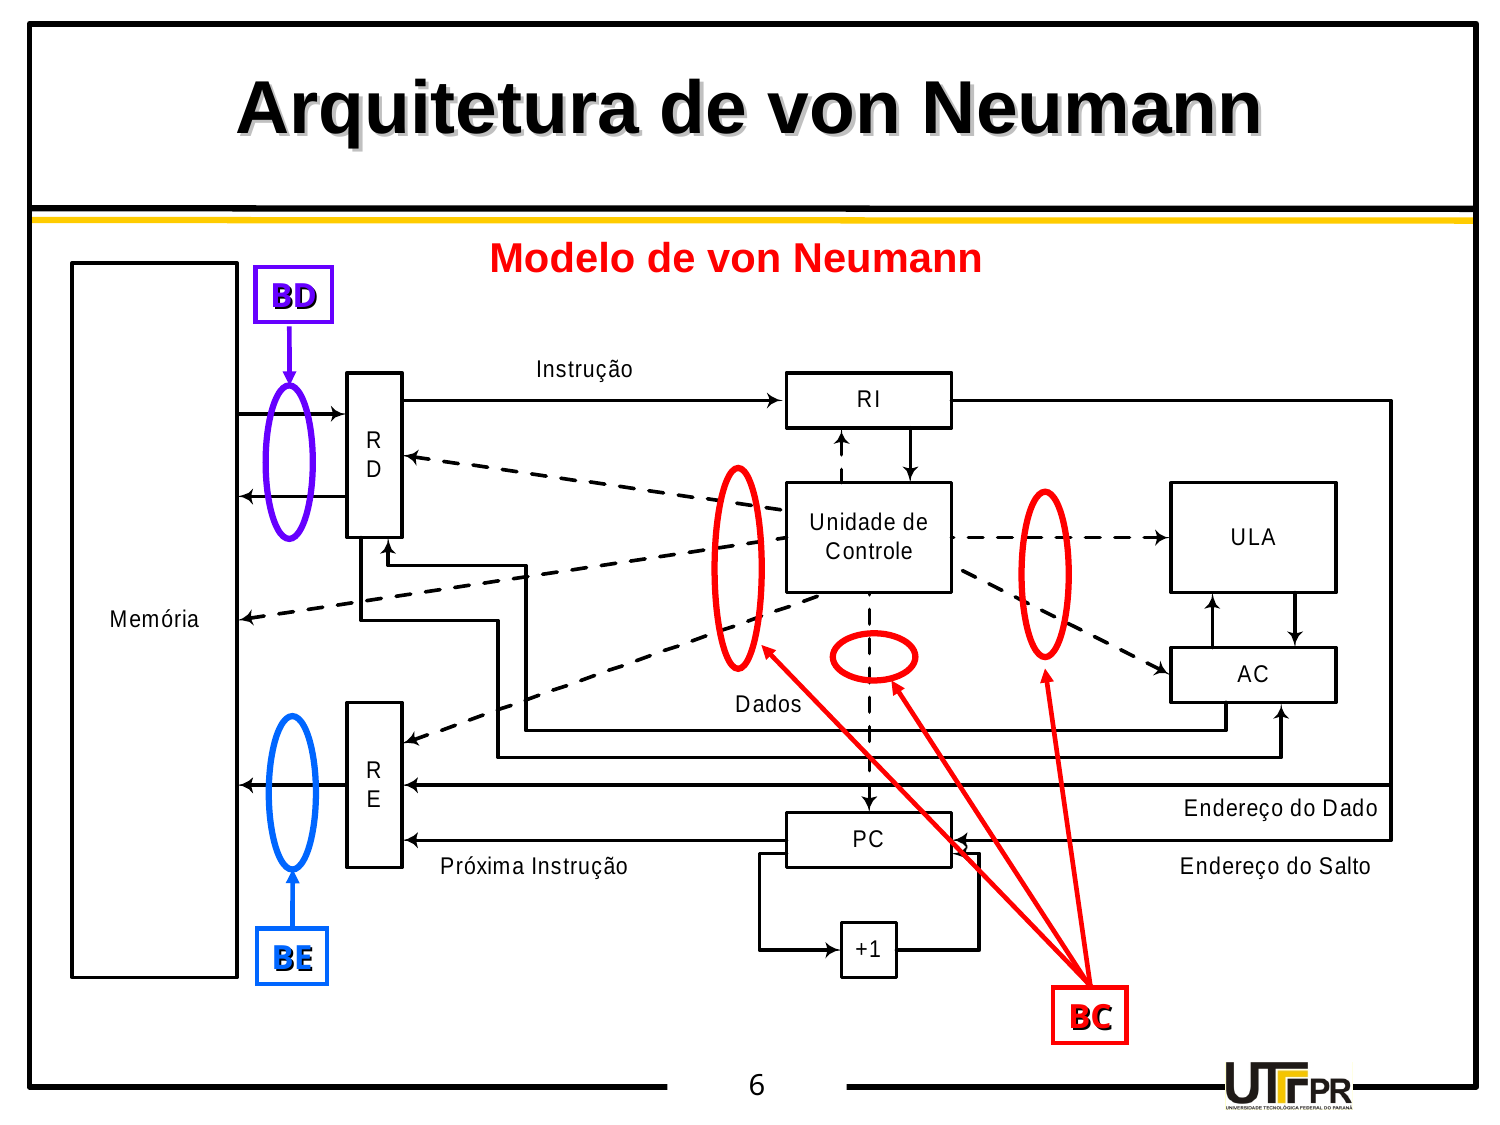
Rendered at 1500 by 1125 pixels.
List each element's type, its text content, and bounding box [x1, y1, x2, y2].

title Arquitetura de von Neumann [41, 65, 1459, 158]
chart [64, 255, 1424, 986]
picture [1225, 1062, 1353, 1110]
chart [837, 637, 912, 677]
text_box BD [255, 266, 332, 323]
text_box BC [1053, 987, 1127, 1043]
list Modelo de von Neumann [72, 231, 1400, 255]
text_box BE [256, 928, 328, 984]
